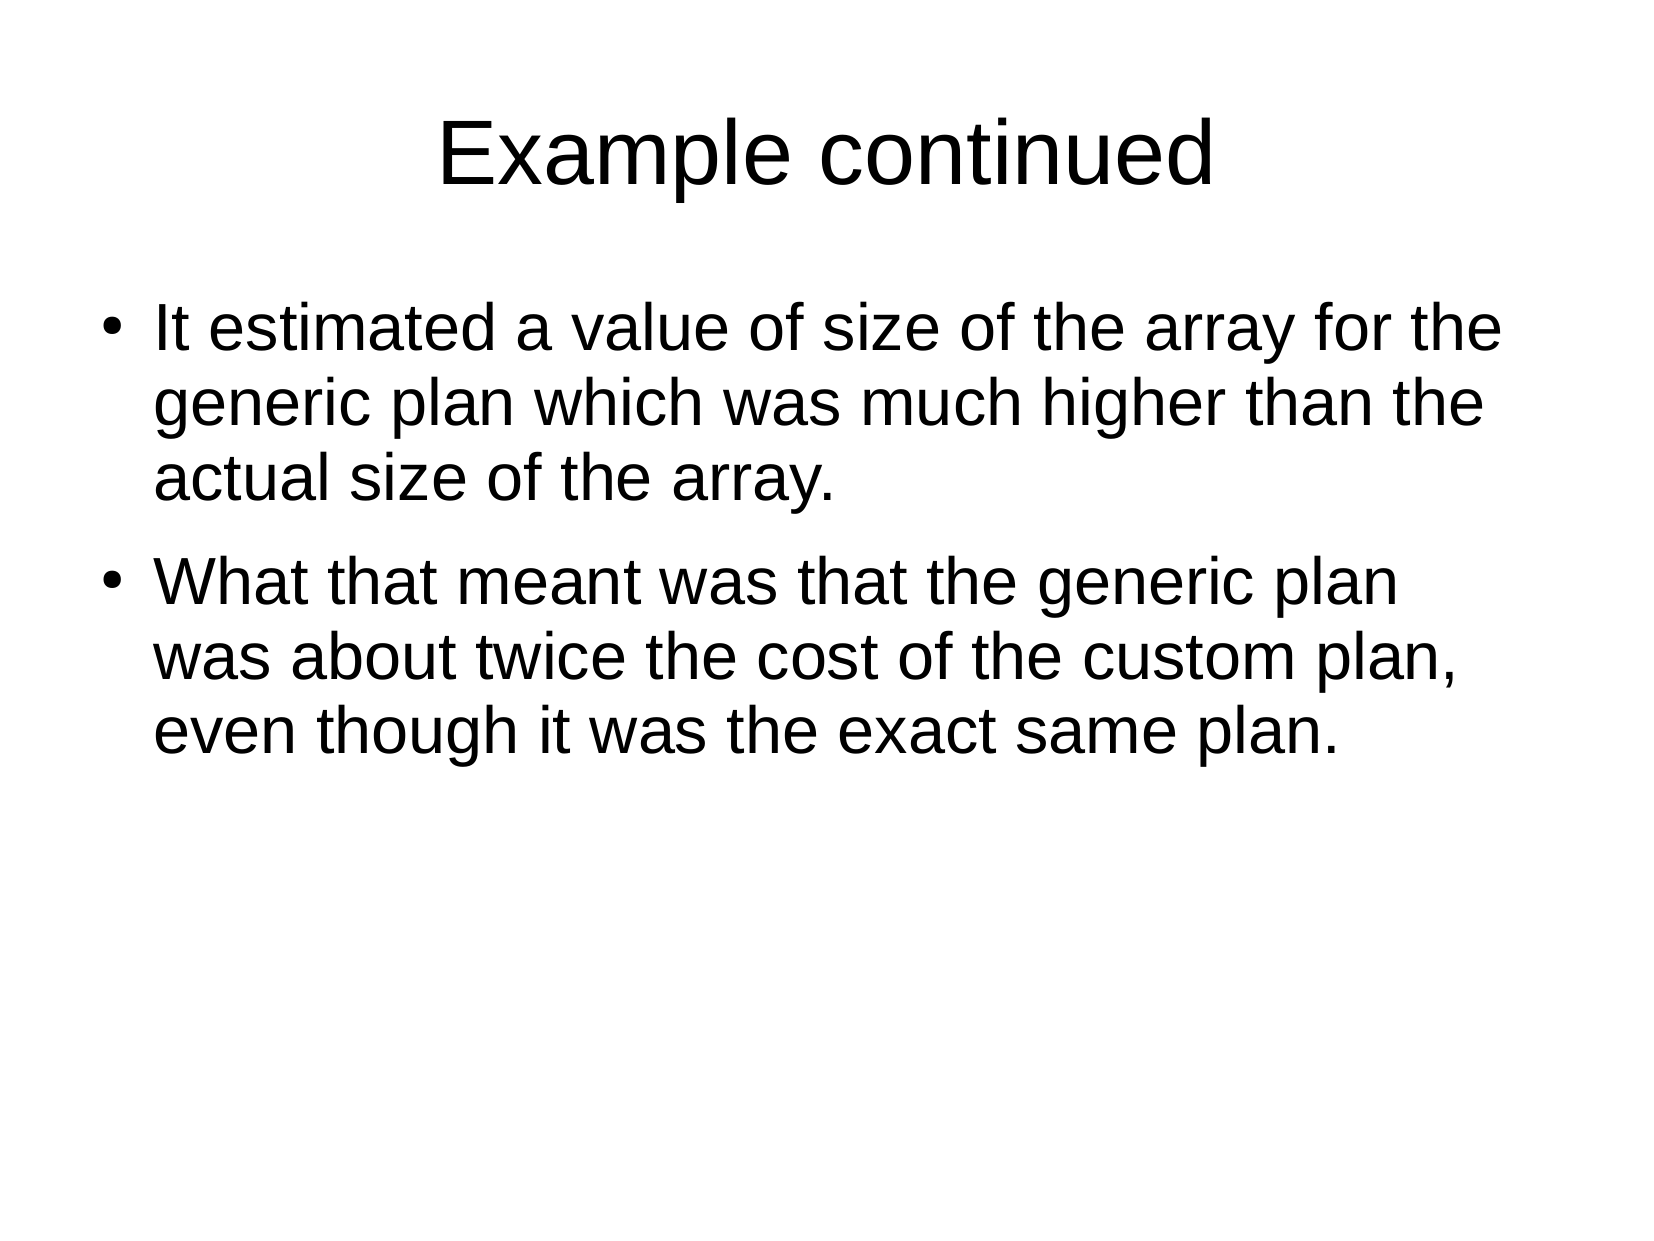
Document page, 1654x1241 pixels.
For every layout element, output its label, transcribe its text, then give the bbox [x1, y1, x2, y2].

title Example continued [82, 49, 1571, 257]
list It estimated a value of size of the array for the generic plan which was much higher than the actual size of the array. What that meant was that the generic plan was about twice the cost of the custom plan, even though it was the exact same plan. [82, 290, 1538, 1010]
